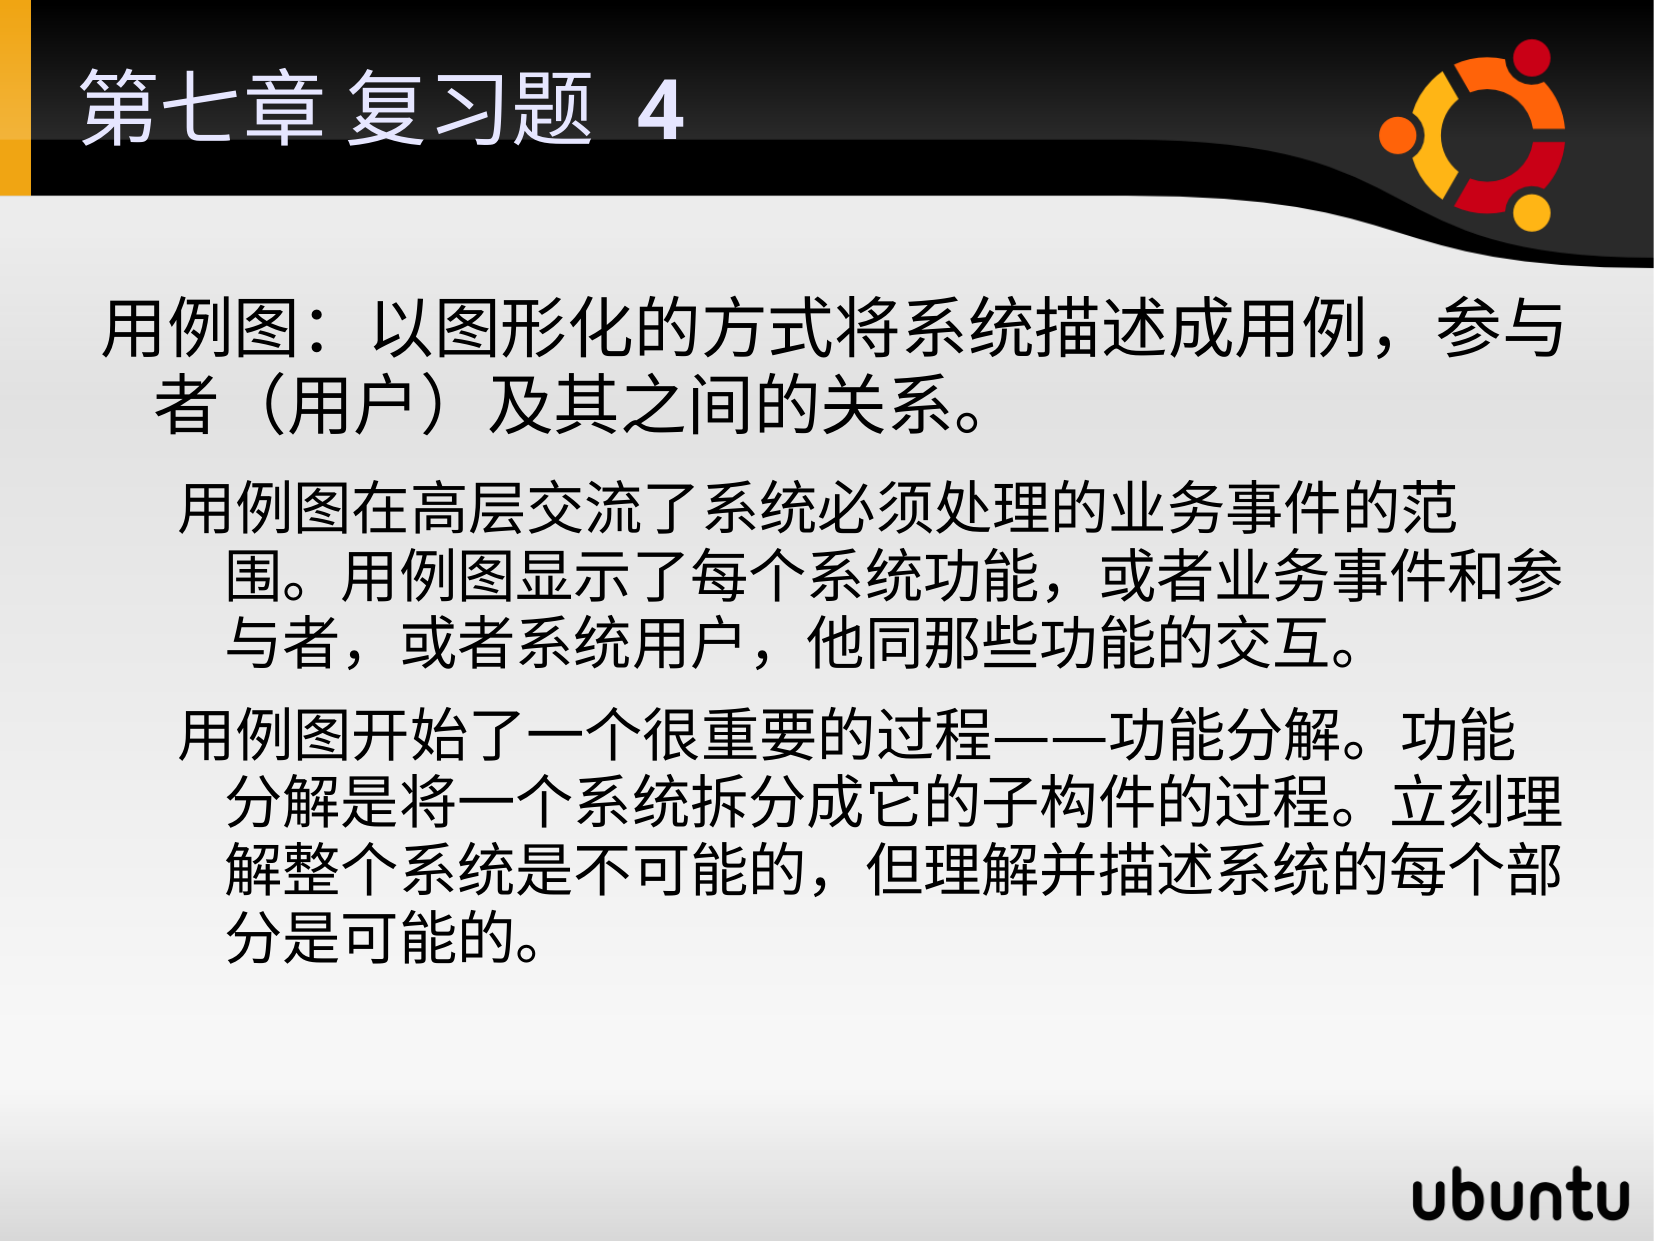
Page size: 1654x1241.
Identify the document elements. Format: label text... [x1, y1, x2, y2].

title 第七章 复习题 4 [76, 7, 1565, 200]
picture [0, 0, 1654, 1241]
list 用例图：以图形化的方式将系统描述成用例，参与者（用户）及其之间的关系。 用例图在高层交流了系统必须处理的业务事件的范围。用例图显示了每个系统功能，或者业务事件和参与者，或者系统用户，他同那些功能的交互。 用例图开始了一个很重要的过程——功能分解。功能分解是将一个系统拆分成它的子构件的过程。立刻理解整个系统是不可能的，但理解并描述系统的每个部分是可能的。 [82, 290, 1571, 1094]
